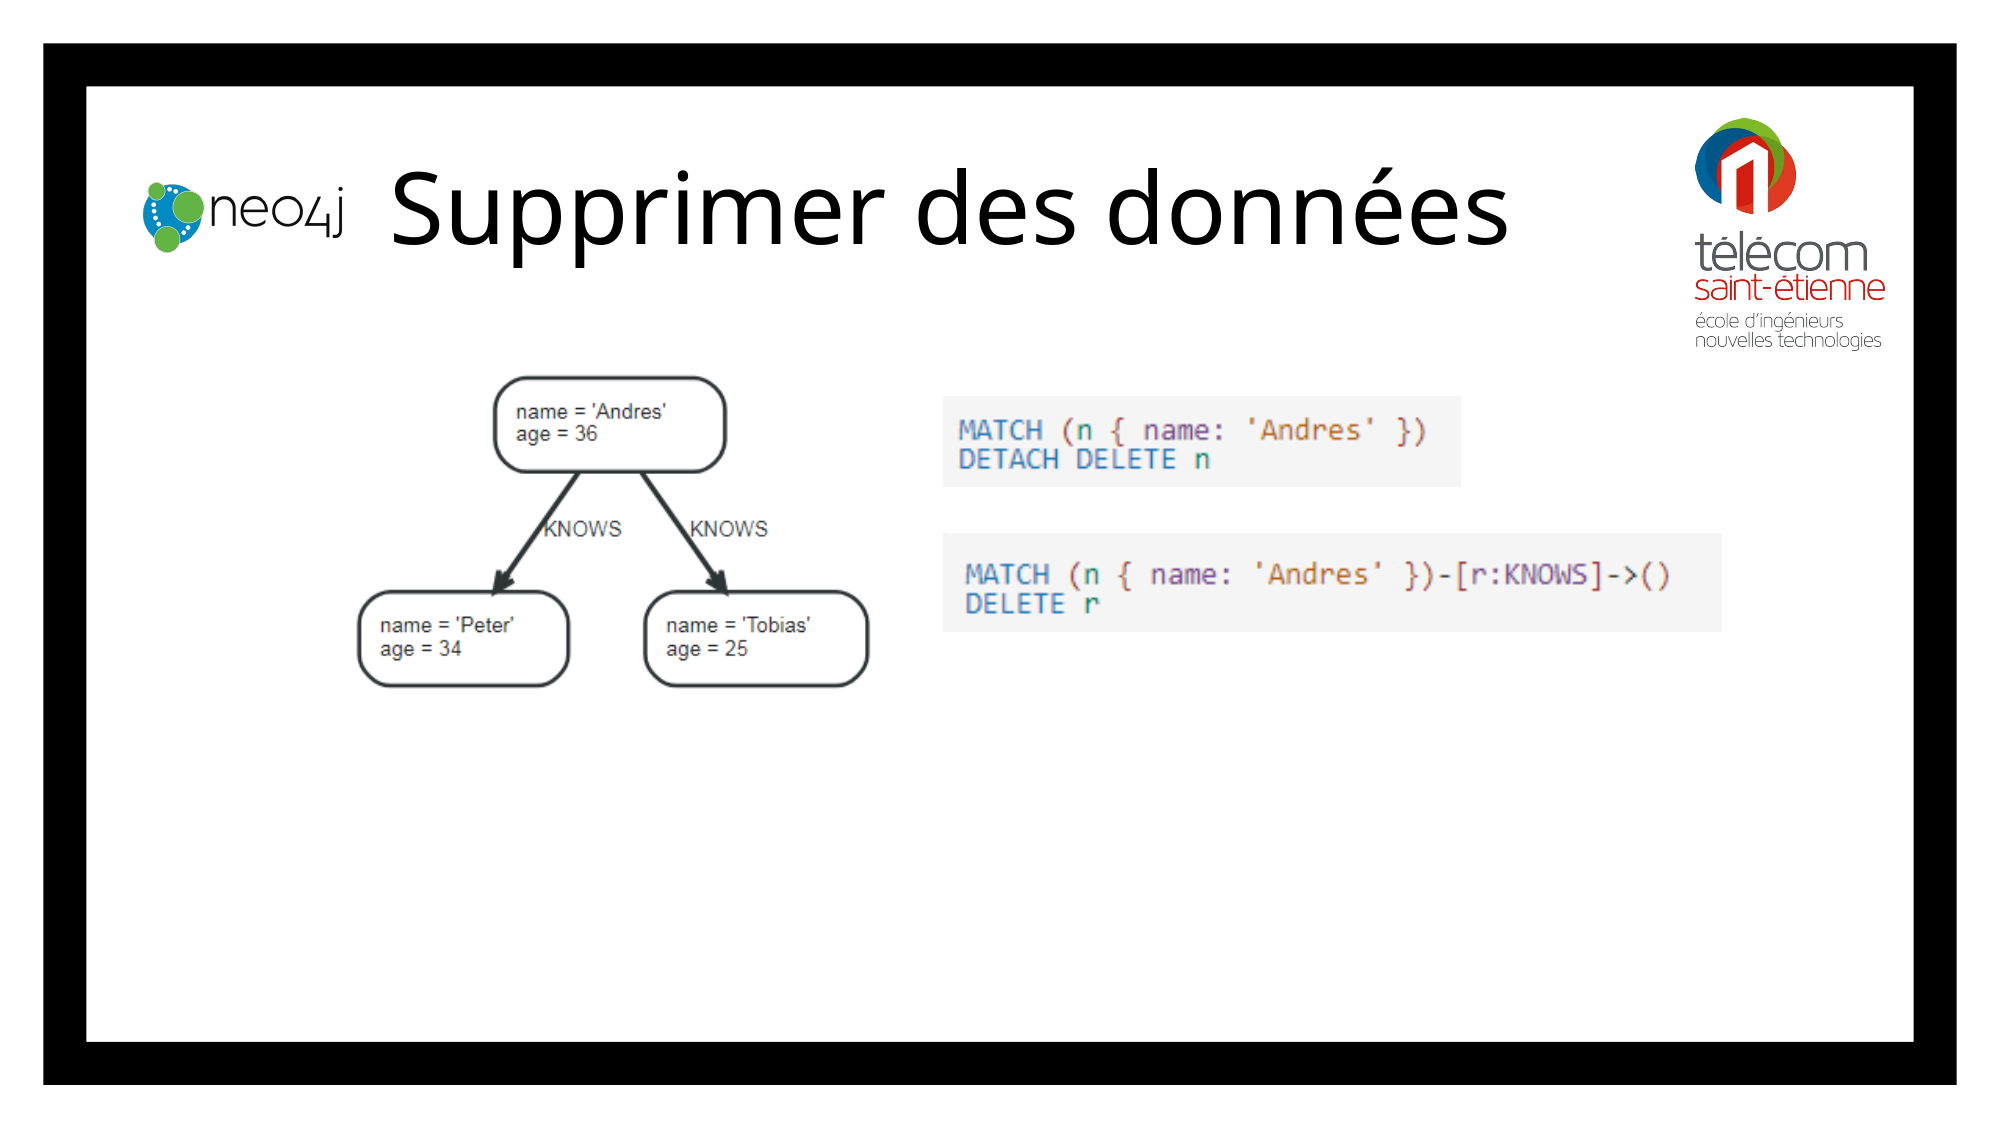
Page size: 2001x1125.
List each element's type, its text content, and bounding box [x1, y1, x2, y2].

picture [1715, 134, 1730, 138]
title Supprimer des données [369, 138, 1849, 304]
picture [1695, 118, 1885, 351]
picture [943, 396, 1461, 487]
picture [943, 533, 1722, 632]
picture [134, 160, 351, 274]
picture [335, 350, 900, 722]
